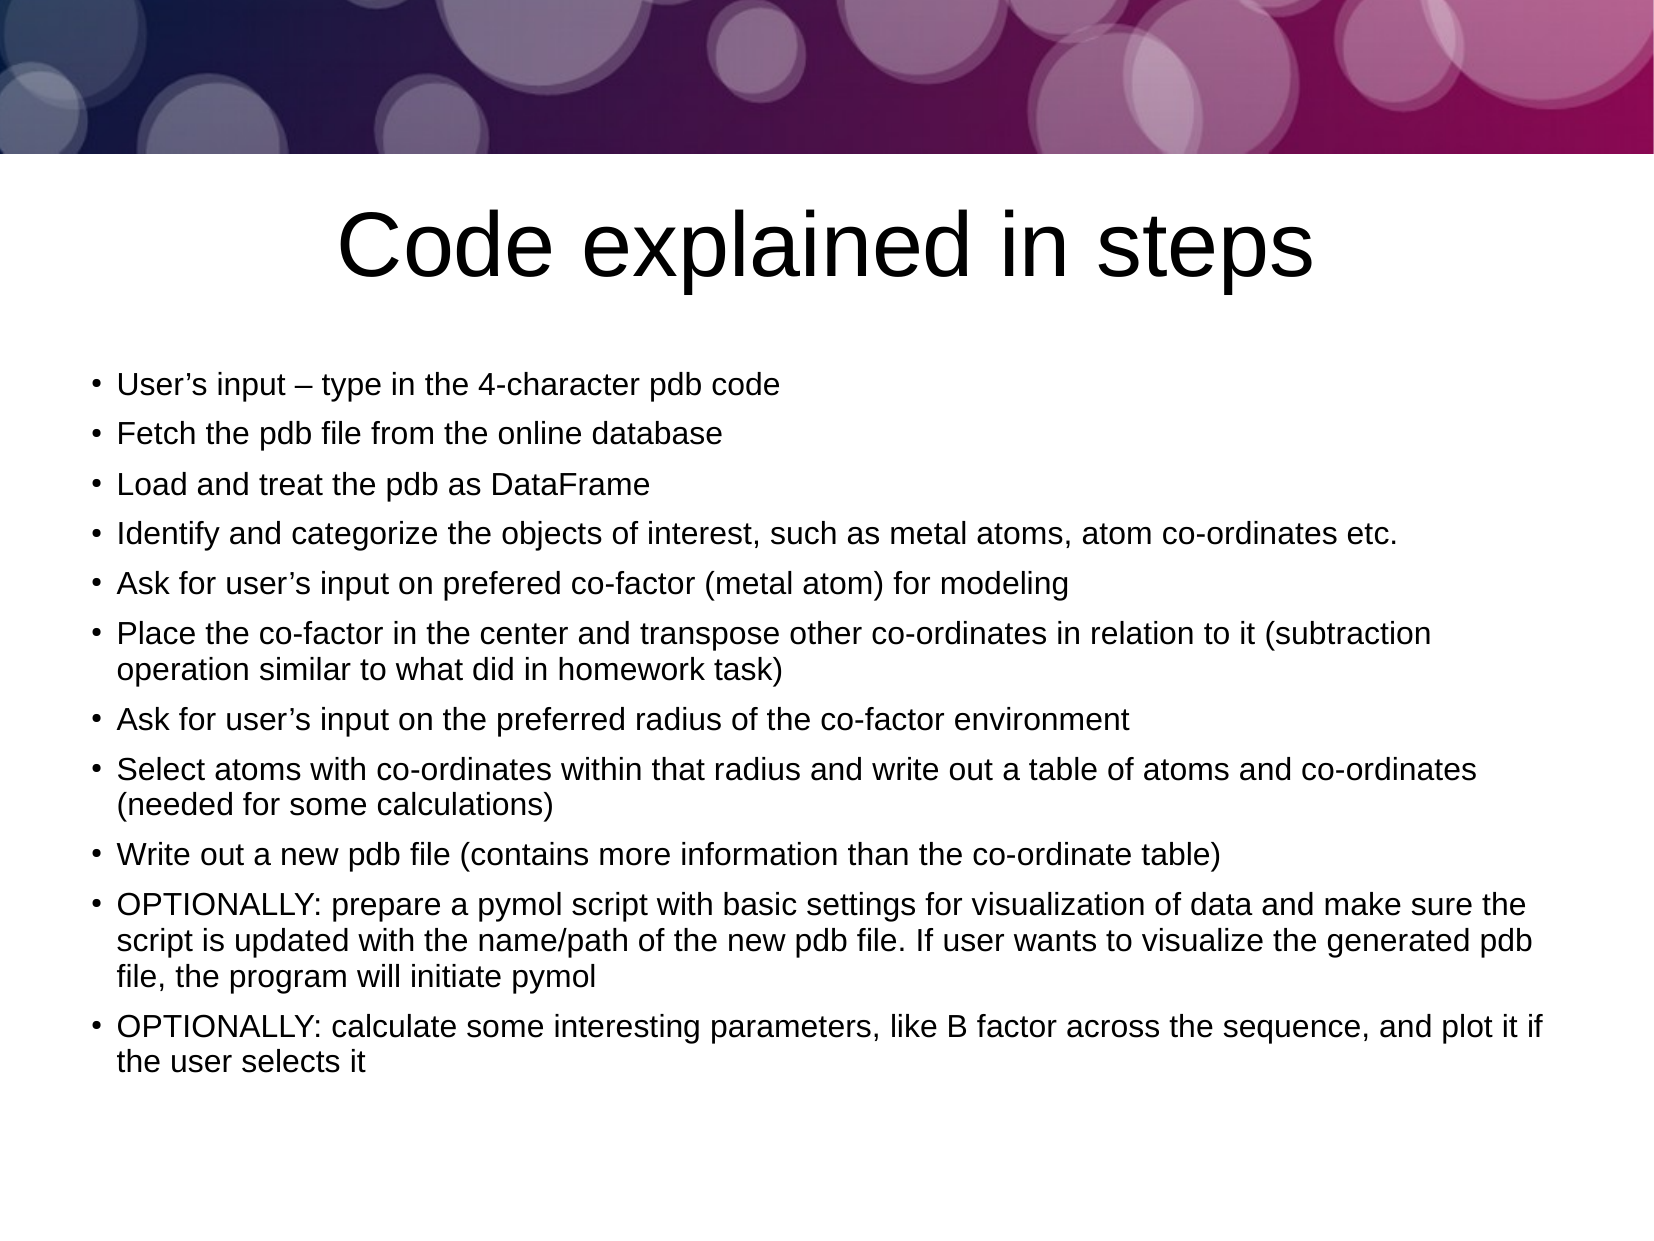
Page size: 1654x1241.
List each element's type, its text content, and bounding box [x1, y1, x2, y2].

title Code explained in steps [82, 159, 1571, 331]
list User’s input – type in the 4-character pdb code Fetch the pdb file from the online database Load and treat the pdb as DataFrame Identify and categorize the objects of interest, such as metal atoms, atom co-ordinates etc. Ask for user’s input on prefered co-factor (metal atom) for modeling Place the co-factor in the center and transpose other co-ordinates in relation to it (subtraction operation similar to what did in homework task) Ask for user’s input on the preferred radius of the co-factor environment Select atoms with co-ordinates within that radius and write out a table of atoms and co-ordinates (needed for some calculations) Write out a new pdb file (contains more information than the co-ordinate table) OPTIONALLY: prepare a pymol script with basic settings for visualization of data and make sure the script is updated with the name/path of the new pdb file. If user wants to visualize the generated pdb file, the program will initiate pymol OPTIONALLY: calculate some interesting parameters, like B factor across the sequence, and plot it if the user selects it [82, 366, 1571, 1087]
picture [0, 0, 1654, 154]
